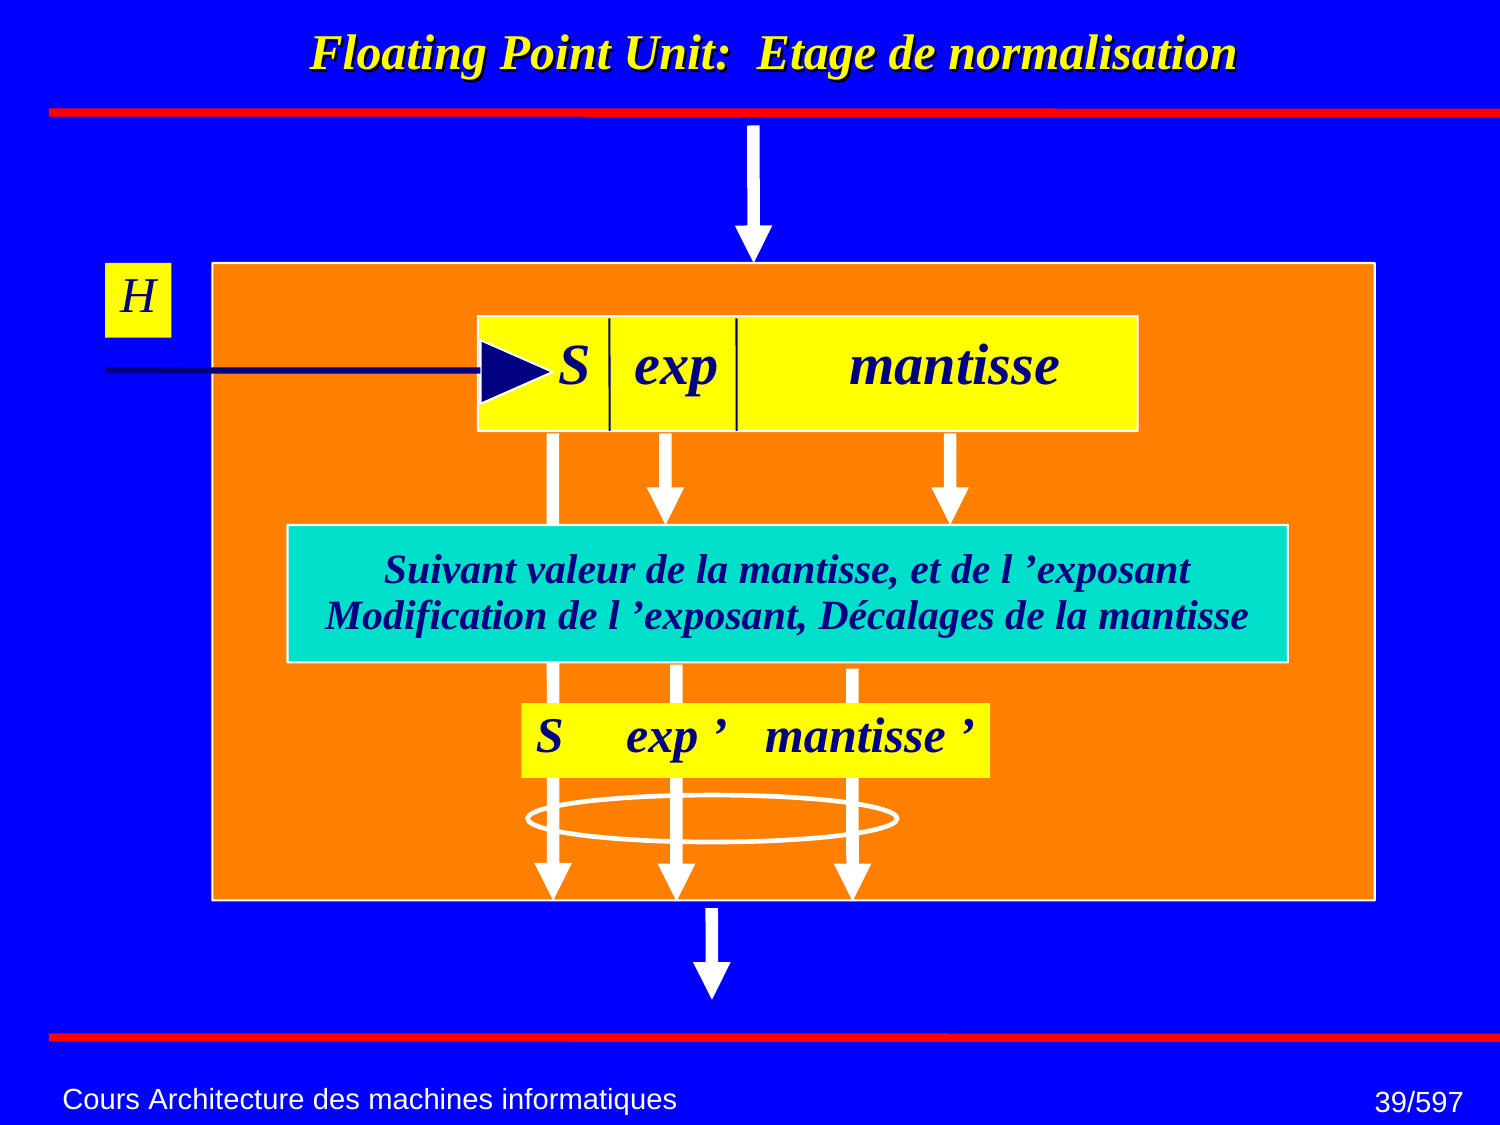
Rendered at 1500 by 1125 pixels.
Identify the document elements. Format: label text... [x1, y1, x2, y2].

text_box S exp ’ mantisse ’ [521, 703, 991, 771]
text_box [554, 835, 675, 901]
text_box Suivant valeur de la mantisse, et de l ’exposant Modification de l ’exposant, Décalages de la mantisse [310, 541, 1265, 647]
text_box [531, 812, 546, 826]
text_box [678, 838, 851, 901]
text_box S exp mantisse [611, 328, 1076, 405]
text_box S exp mantisse [481, 328, 608, 405]
title Floating Point Unit: Etage de normalisation [141, 15, 1406, 88]
text_box [560, 799, 670, 839]
text_box H [105, 263, 172, 331]
text_box [105, 331, 172, 338]
text_box [683, 798, 846, 839]
text_box [212, 263, 1375, 901]
text_box [859, 807, 894, 830]
